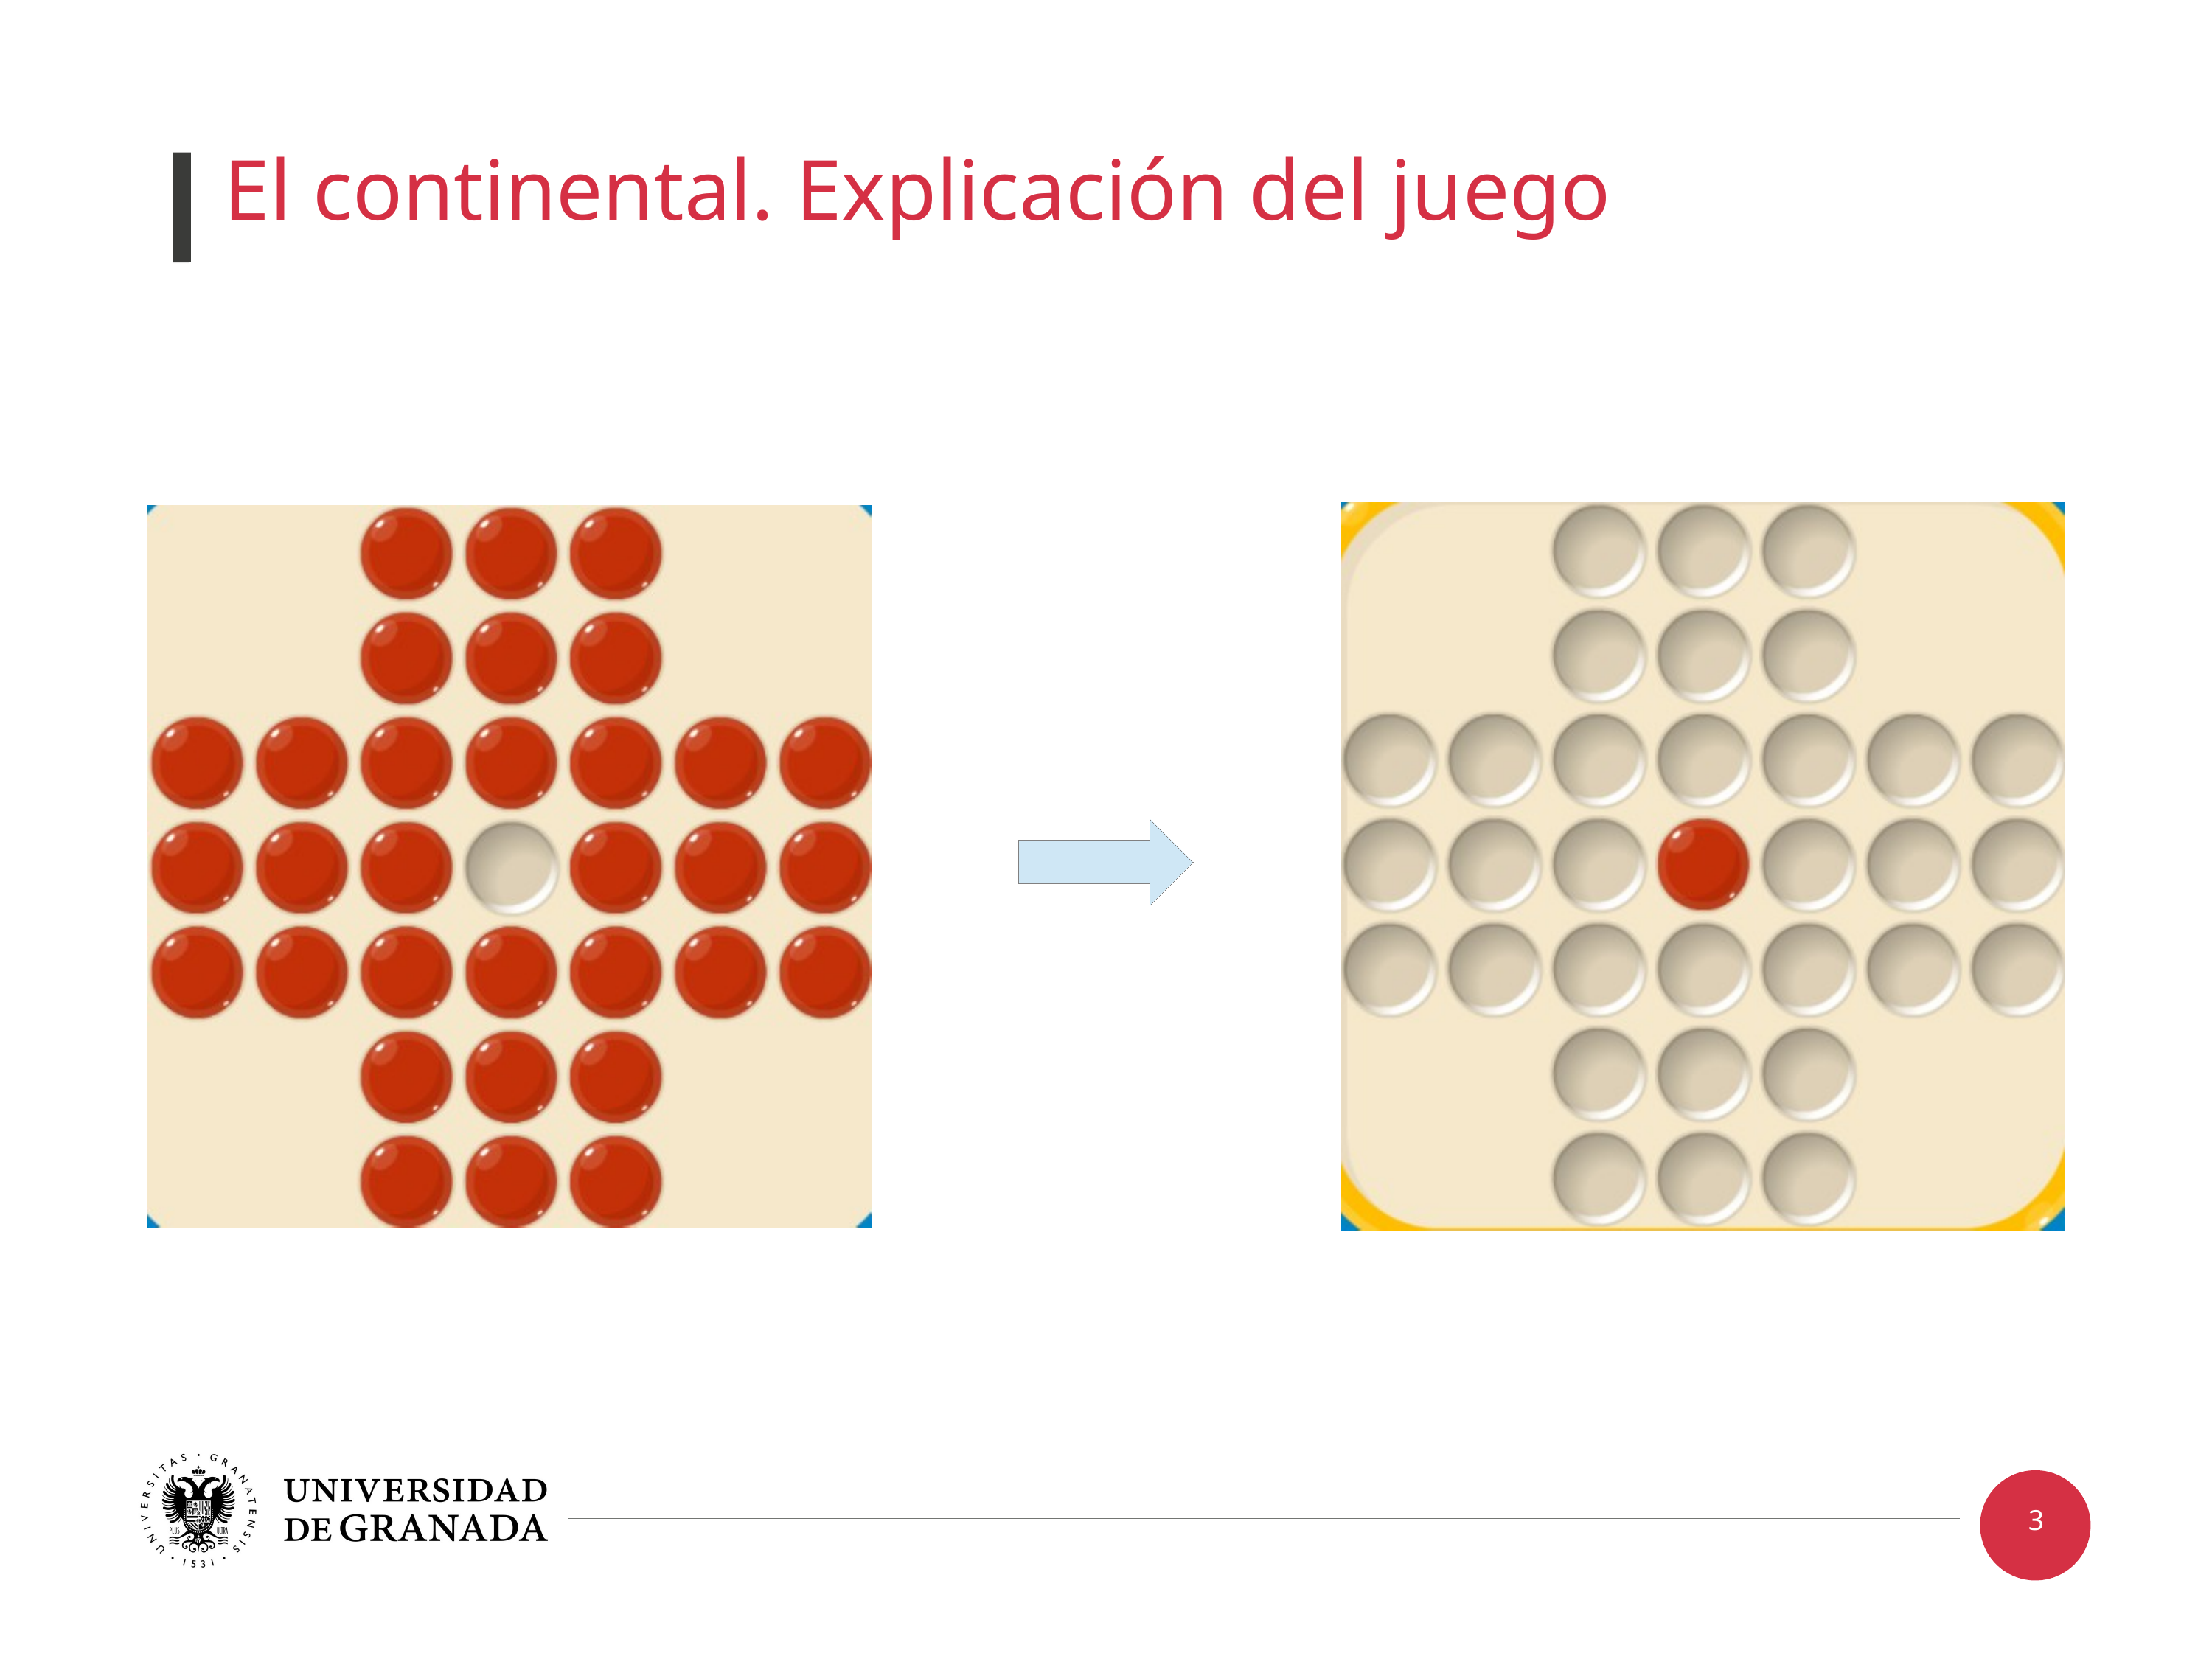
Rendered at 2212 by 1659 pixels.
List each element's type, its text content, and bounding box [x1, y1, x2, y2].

text_box El continental. Explicación del juego [212, 131, 2063, 243]
picture [120, 1421, 568, 1600]
picture [1341, 502, 2065, 1231]
text_box [173, 152, 191, 262]
text_box [1018, 818, 1194, 906]
picture [2054, 1223, 2059, 1231]
picture [147, 505, 872, 1228]
